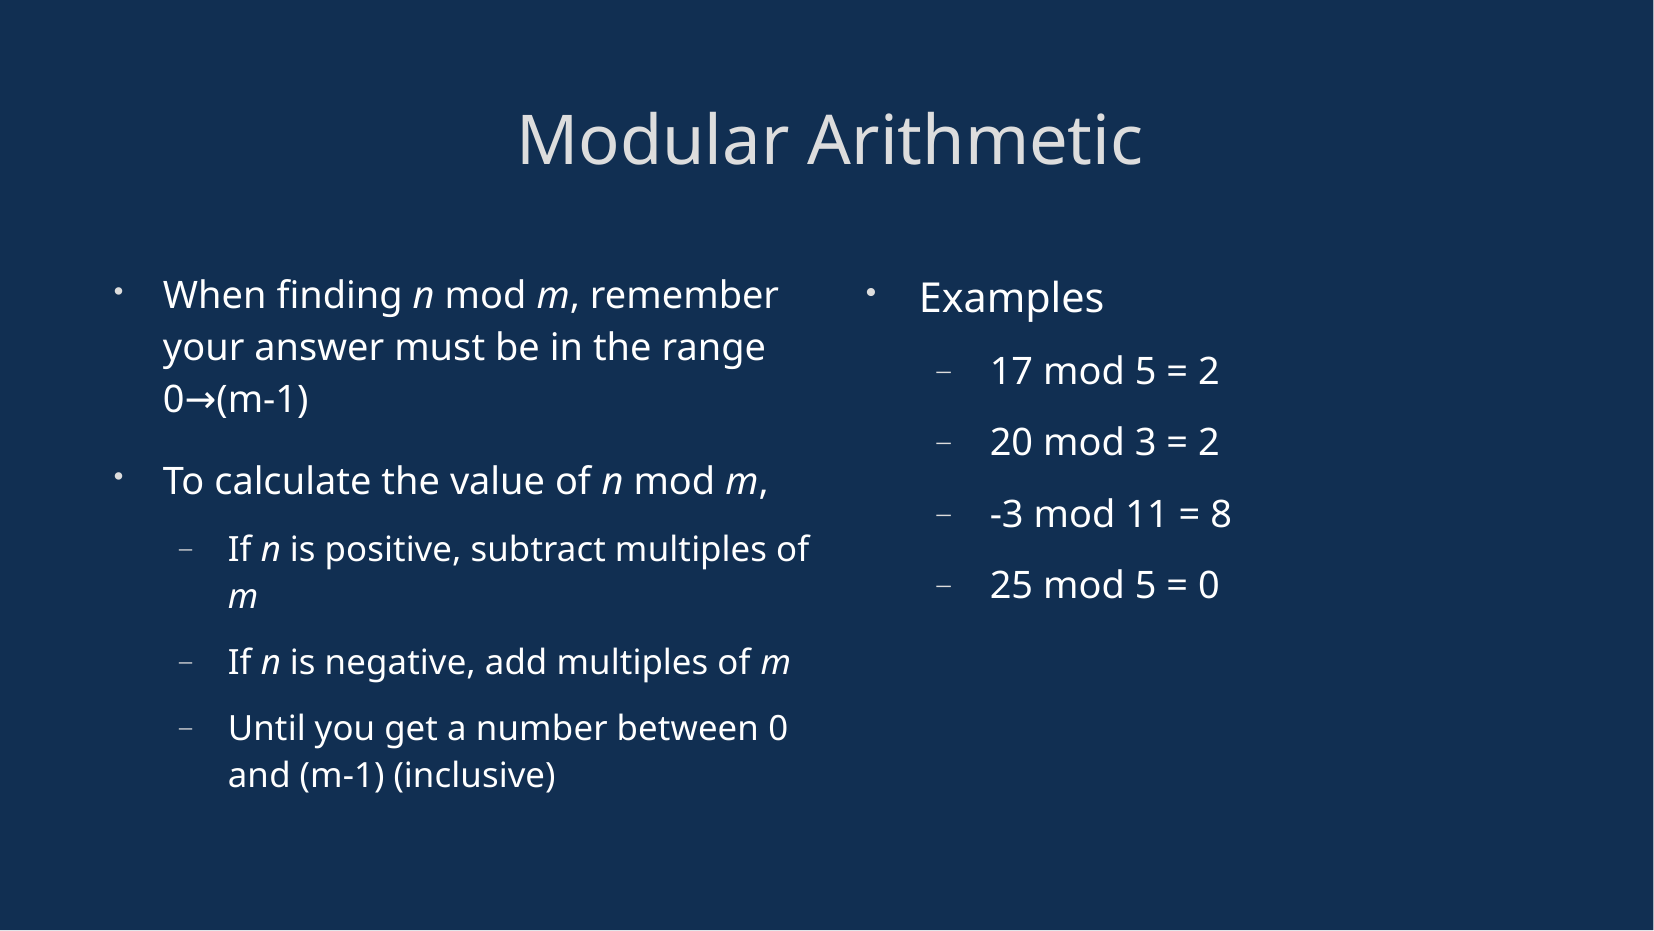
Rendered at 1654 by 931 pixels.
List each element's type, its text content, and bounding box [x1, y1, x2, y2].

list Examples 17 mod 5 = 2 20 mod 3 = 2 -3 mod 11 = 8 25 mod 5 = 0 [848, 268, 1563, 806]
list When finding n mod m, remember your answer must be in the range 0→(m-1) To calculate the value of n mod m, If n is positive, subtract multiples of m If n is negative, add multiples of m Until you get a number between 0 and (m-1) (inclusive) [97, 268, 813, 806]
title Modular Arithmetic [97, 56, 1563, 220]
